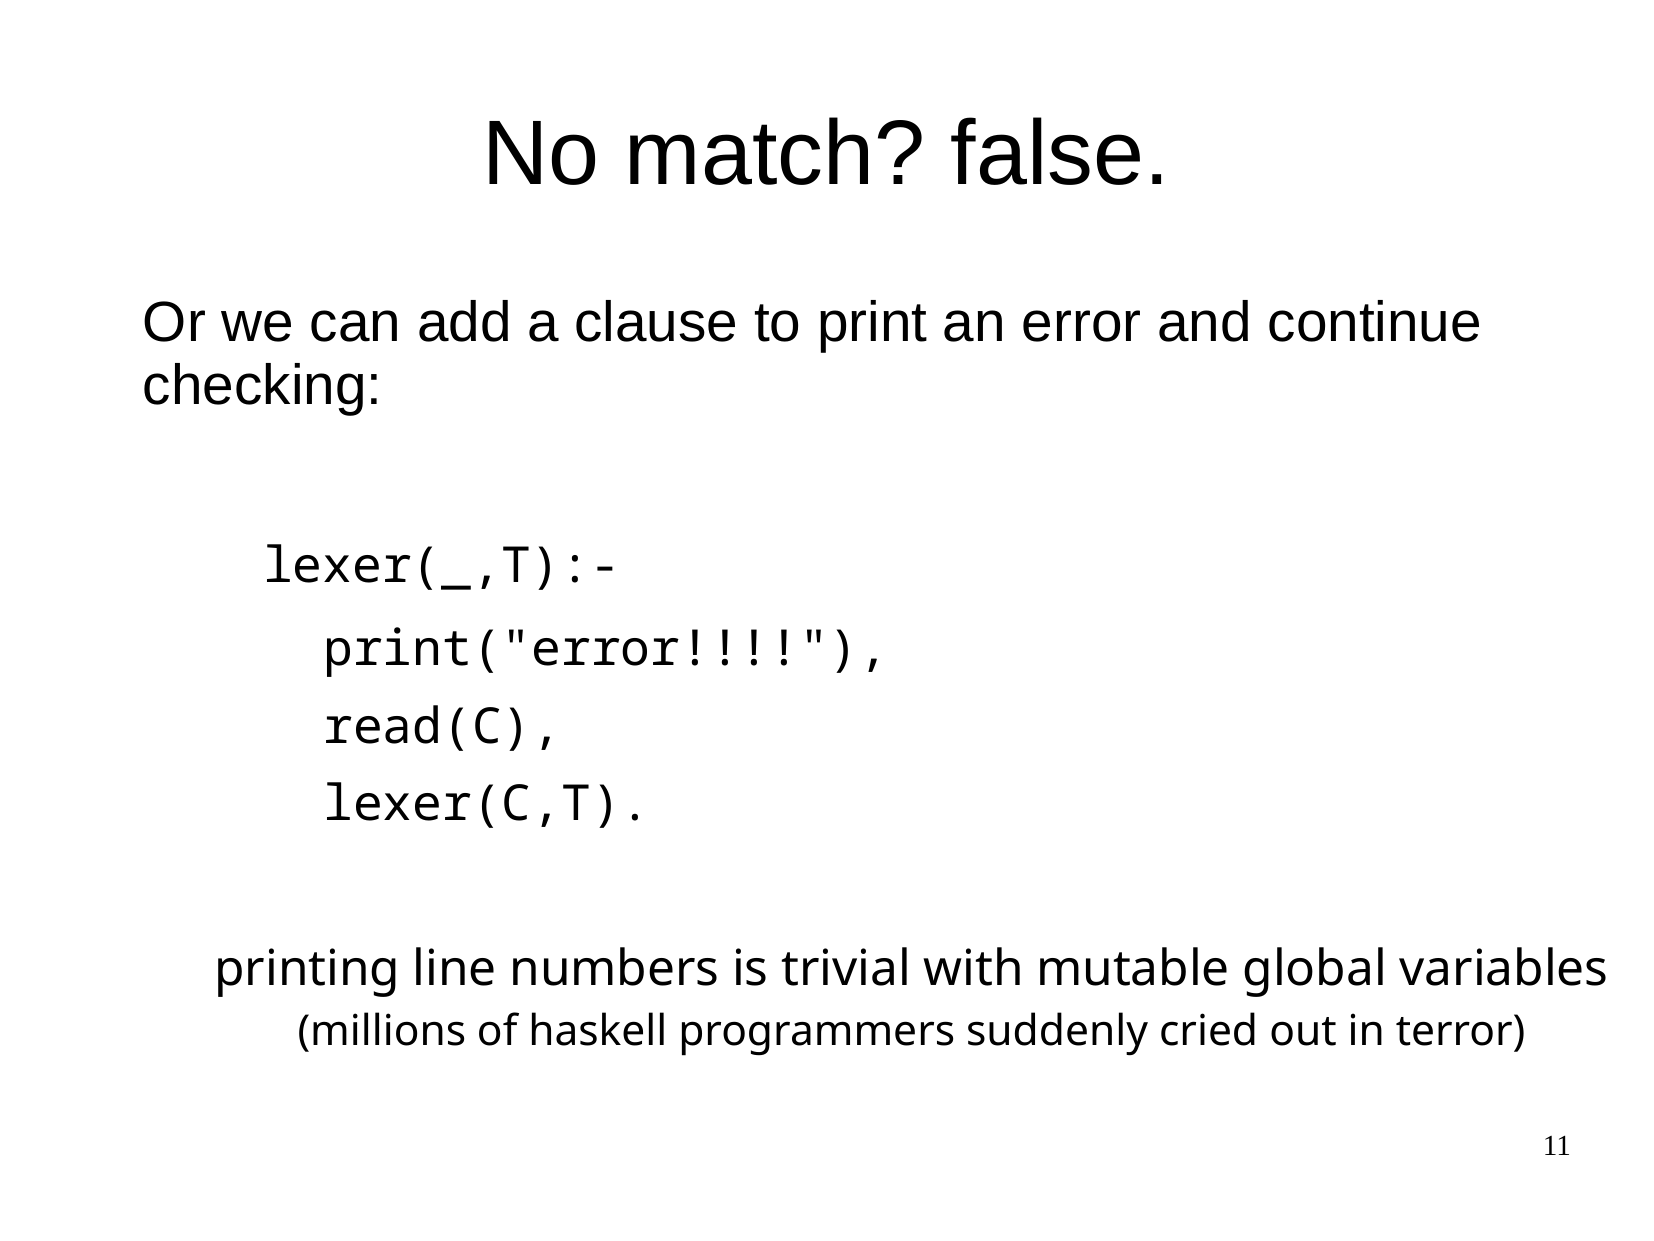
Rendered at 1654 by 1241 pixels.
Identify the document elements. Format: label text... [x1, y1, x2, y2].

list Or we can add a clause to print an error and continue checking: lexer(_,T):- print("error!!!!"), read(C), lexer(C,T). printing line numbers is trivial with mutable global variables (millions of haskell programmers suddenly cried out in terror) [82, 290, 1621, 1111]
title No match? false. [82, 49, 1571, 257]
